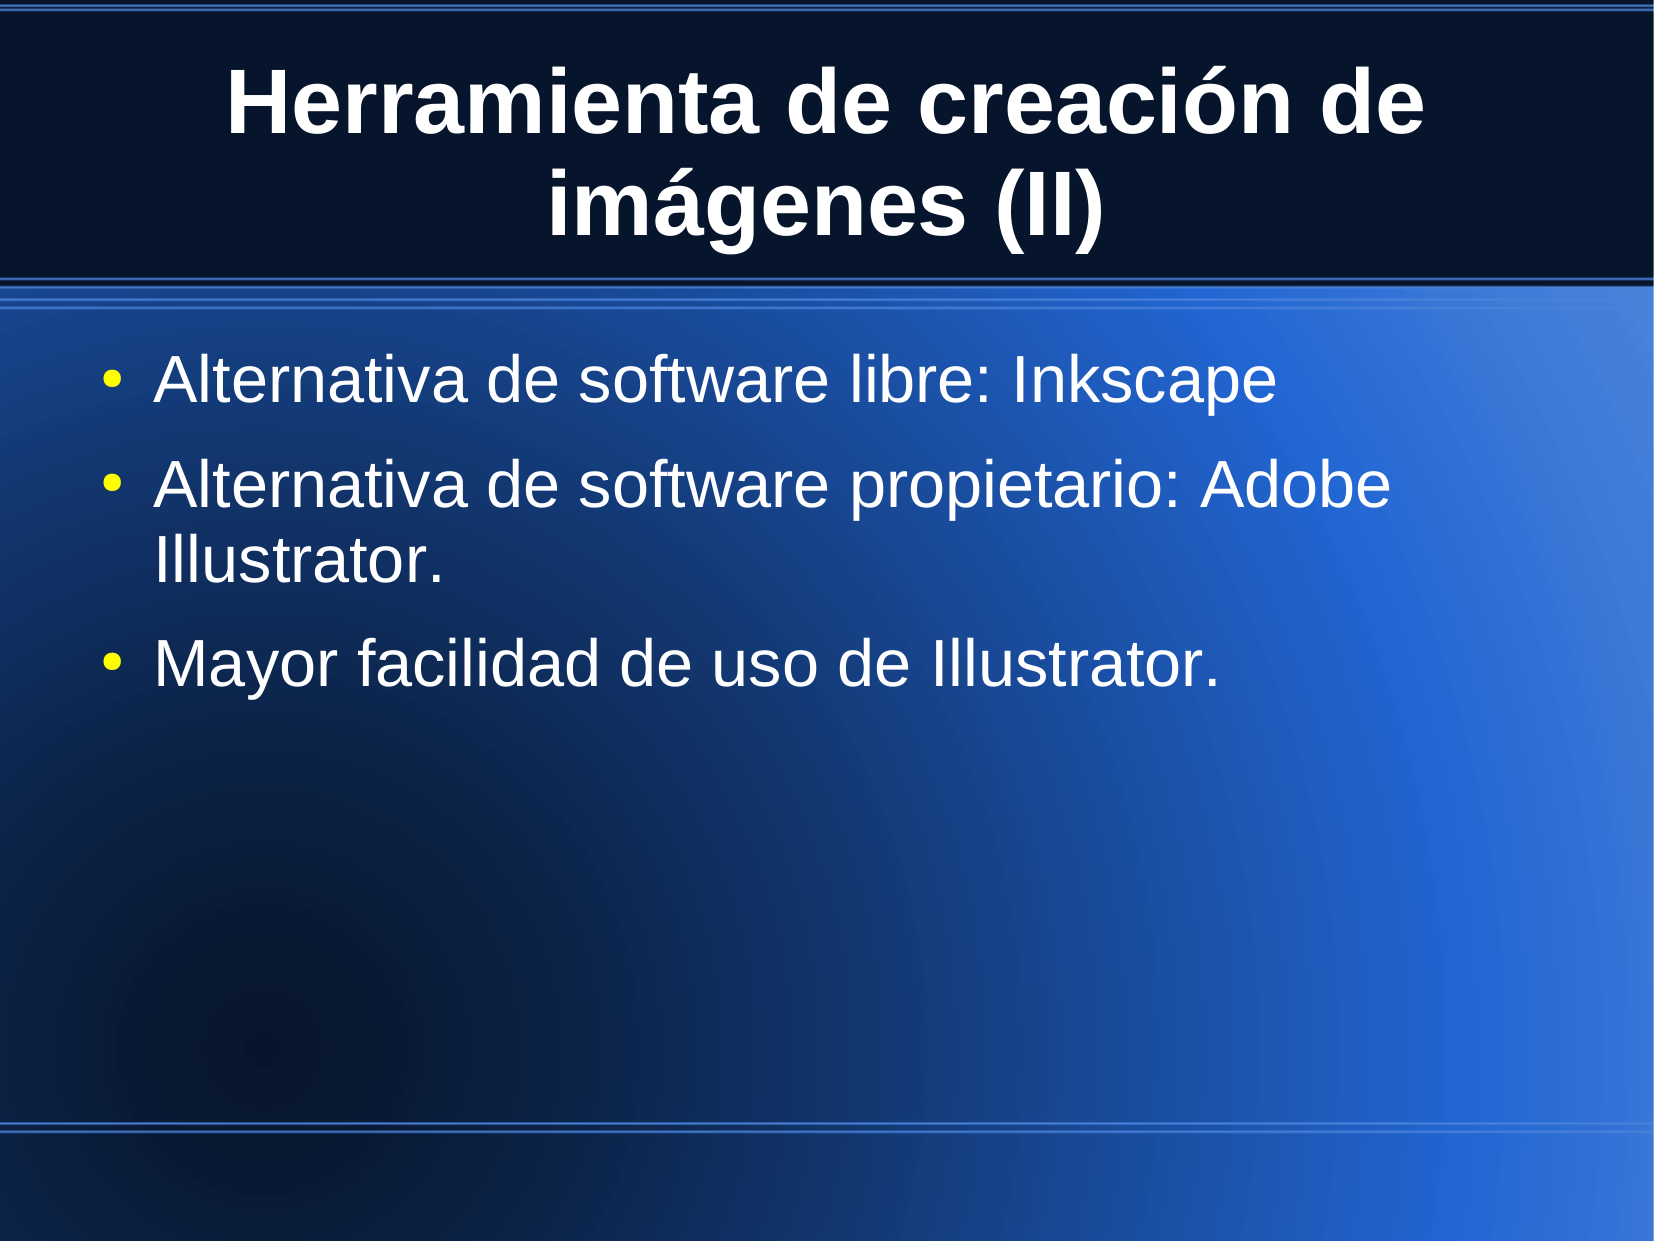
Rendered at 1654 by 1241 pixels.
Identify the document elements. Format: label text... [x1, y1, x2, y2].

picture [0, 0, 1654, 1241]
list Alternativa de software libre: Inkscape Alternativa de software propietario: Adobe Illustrator. Mayor facilidad de uso de Illustrator. [82, 342, 1571, 1045]
title Herramienta de creación de imágenes (II) [82, 49, 1571, 257]
